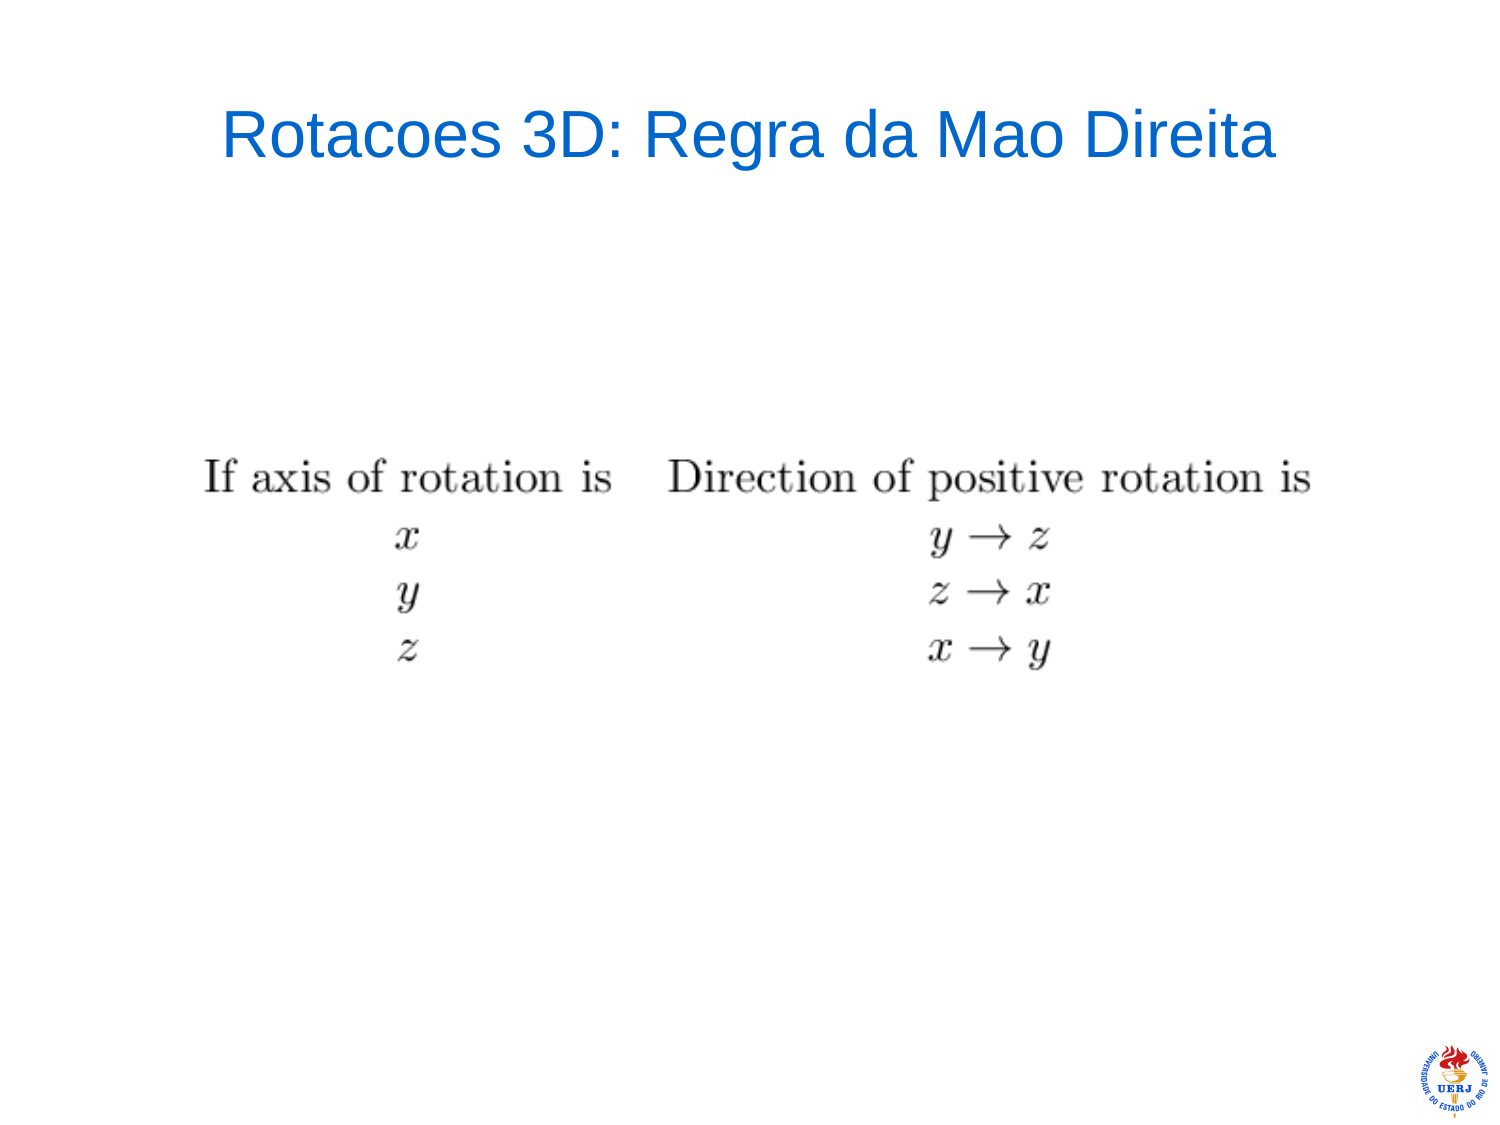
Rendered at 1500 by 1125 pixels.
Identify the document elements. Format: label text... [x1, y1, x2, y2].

title Rotacoes 3D: Regra da Mao Direita [75, 45, 1424, 232]
picture [1421, 1045, 1488, 1118]
picture [127, 424, 1346, 678]
